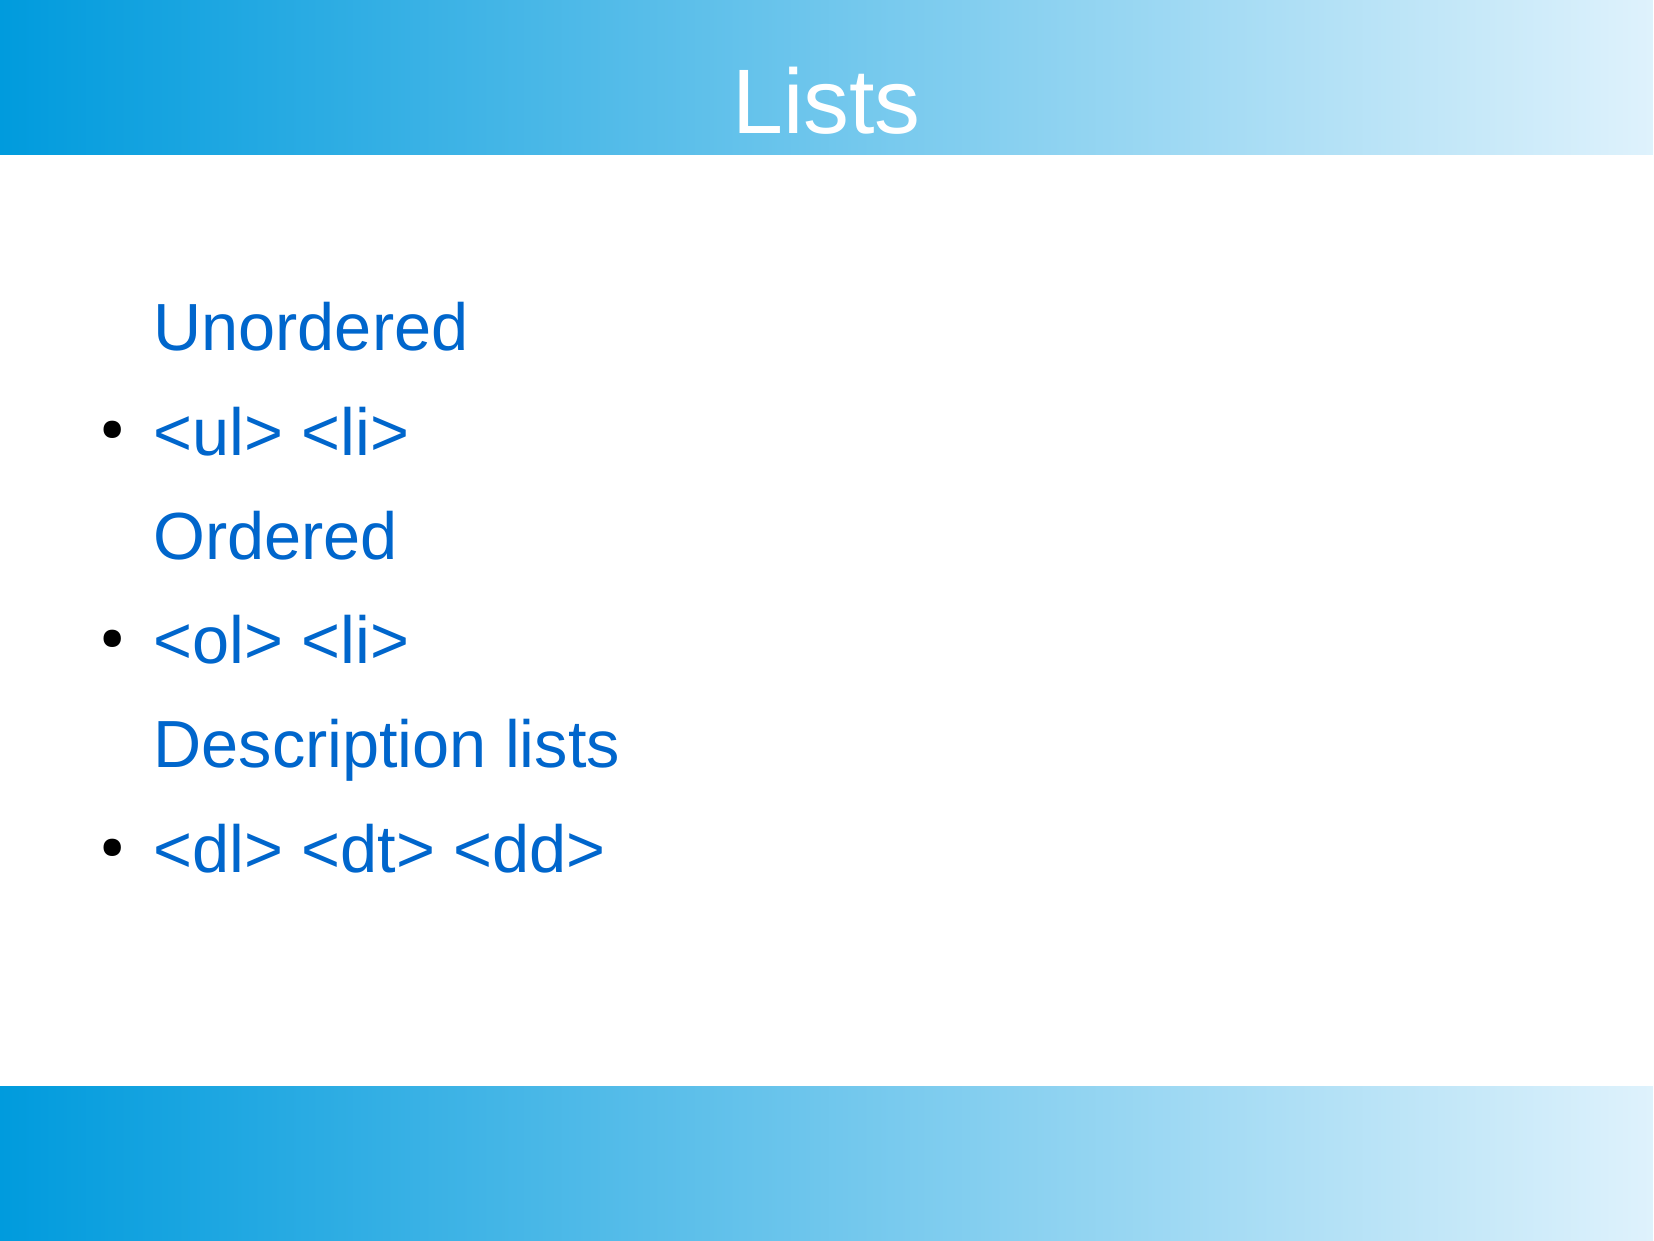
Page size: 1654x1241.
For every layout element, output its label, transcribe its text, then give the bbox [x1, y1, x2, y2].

title Lists [82, 49, 1571, 155]
list Unordered <ul> <li> Ordered <ol> <li> Description lists <dl> <dt> <dd> [82, 290, 1571, 1010]
